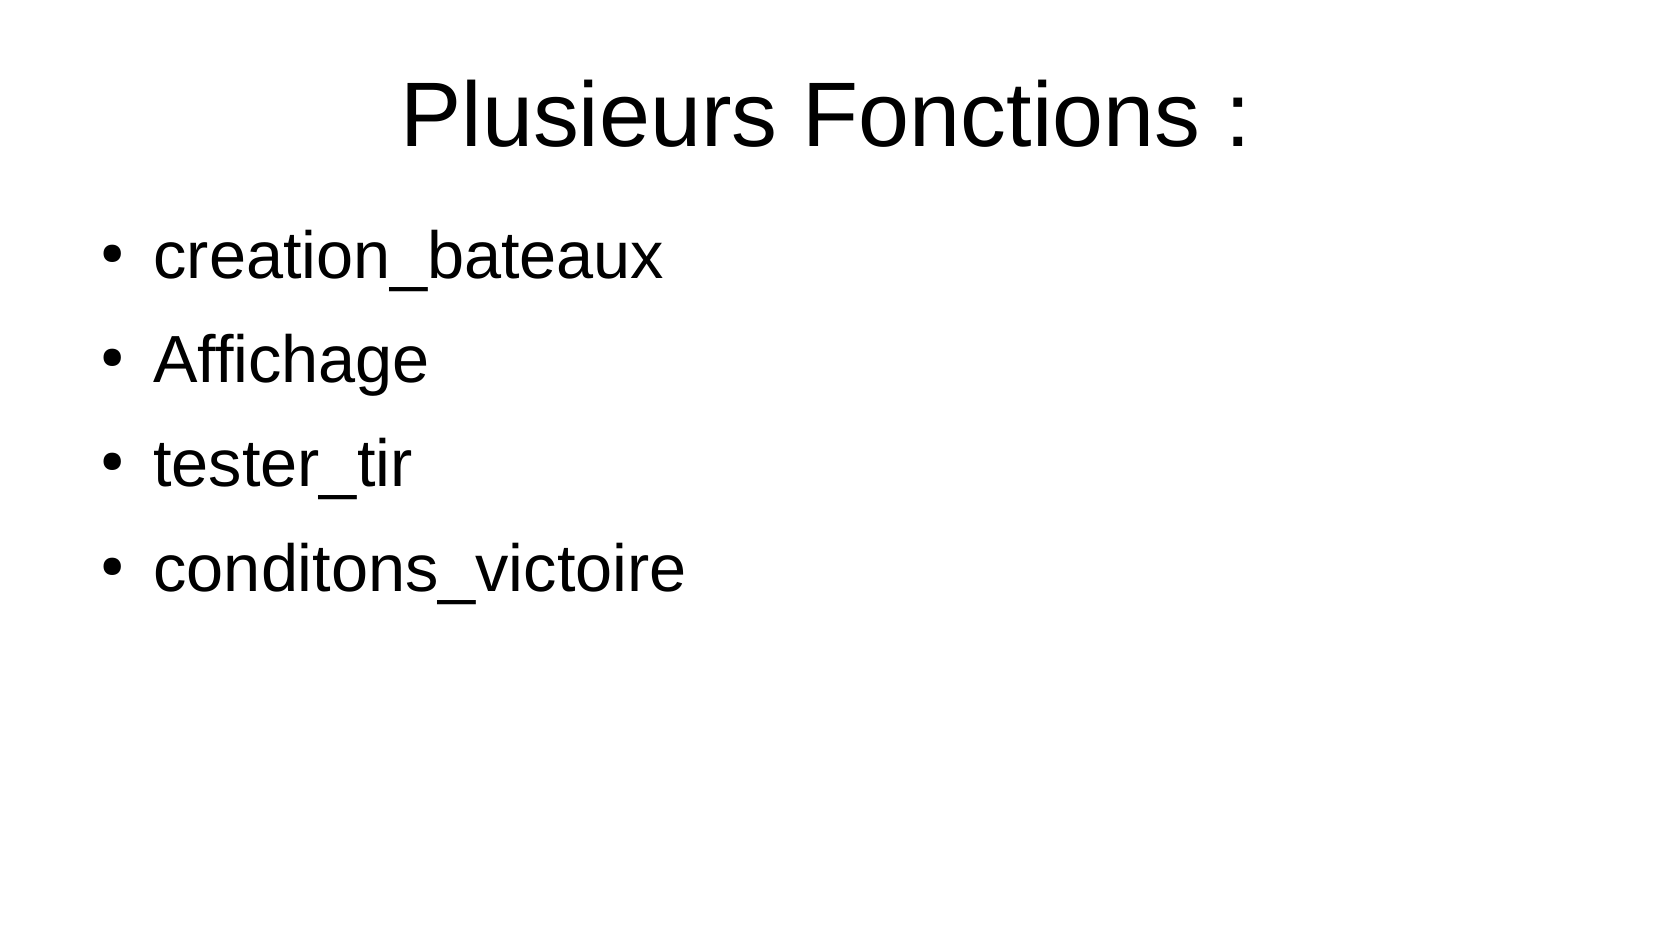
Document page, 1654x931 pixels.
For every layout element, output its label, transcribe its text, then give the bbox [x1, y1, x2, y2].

title Plusieurs Fonctions : [82, 37, 1571, 193]
list creation_bateaux Affichage tester_tir conditons_victoire [82, 217, 1571, 758]
